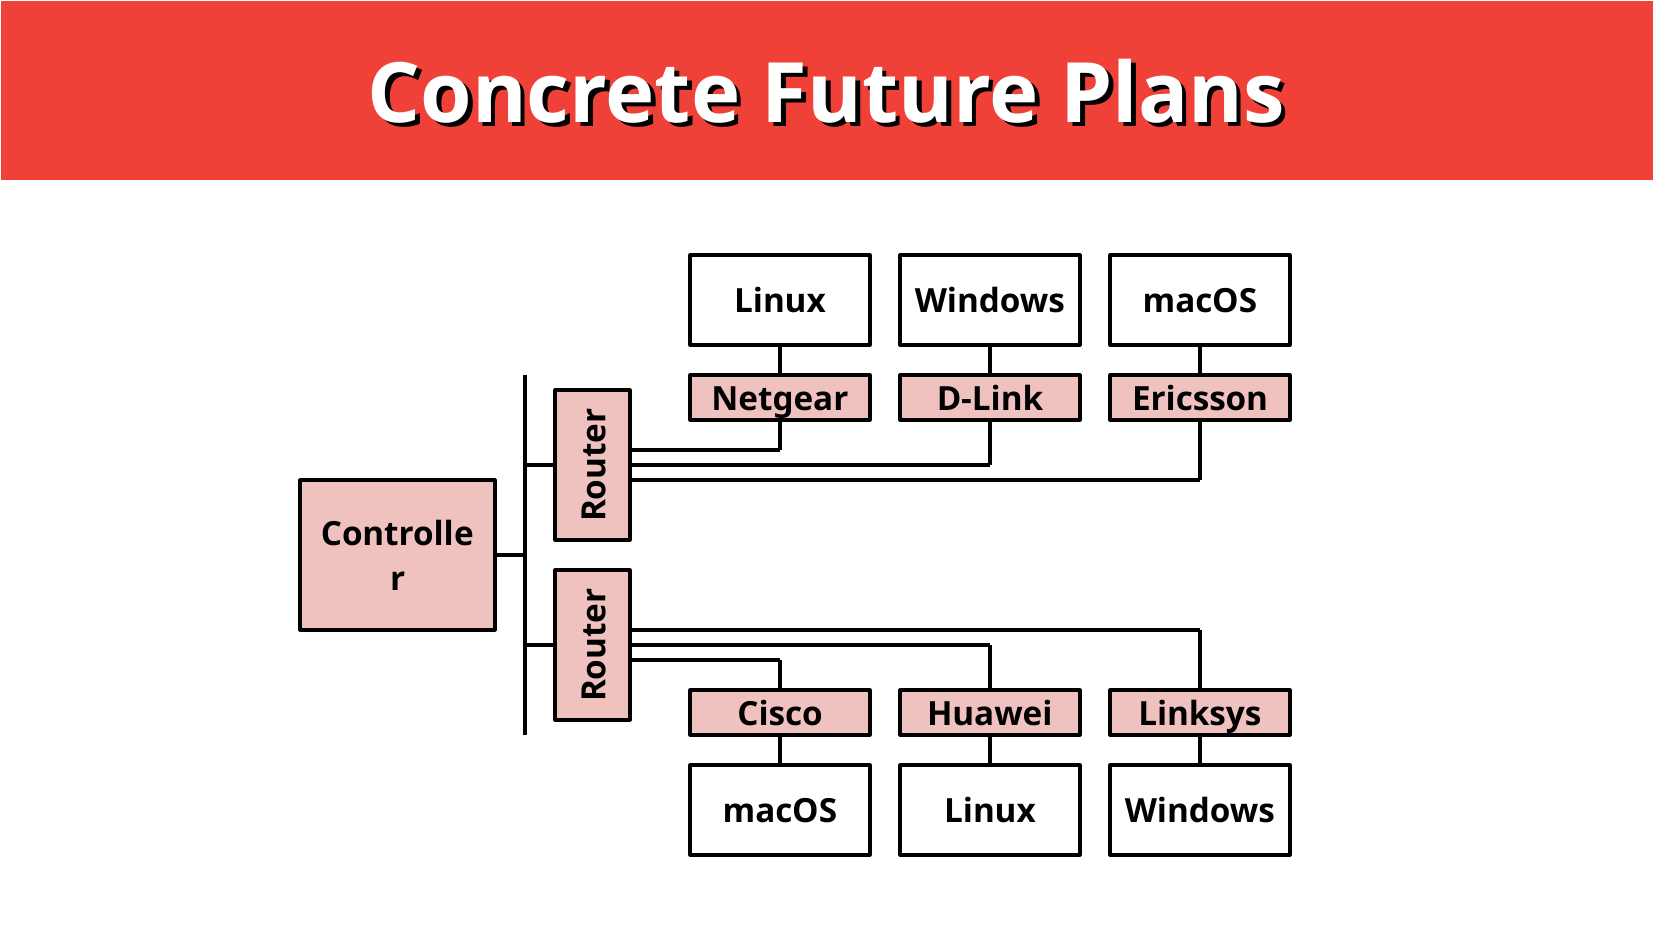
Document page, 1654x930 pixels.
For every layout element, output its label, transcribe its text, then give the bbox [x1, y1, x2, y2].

subtitle [82, 217, 1571, 757]
text_box Ericsson [1110, 375, 1291, 420]
text_box Router [555, 390, 631, 541]
text_box Netgear [690, 375, 871, 420]
text_box Windows [900, 255, 1081, 345]
text_box macOS [690, 765, 871, 856]
text_box Linksys [1110, 690, 1291, 736]
subtitle [631, 647, 988, 757]
text_box Router [555, 570, 631, 721]
text_box Controller [300, 479, 496, 631]
subtitle [631, 632, 1198, 757]
text_box Linux [690, 255, 871, 345]
text_box Windows [1110, 765, 1291, 856]
text_box macOS [1110, 255, 1291, 345]
text_box Concrete Future Plans [0, 0, 1653, 181]
text_box Huawei [900, 690, 1081, 736]
text_box D-Link [900, 375, 1081, 420]
text_box Linux [900, 765, 1081, 856]
text_box Cisco [690, 690, 871, 736]
